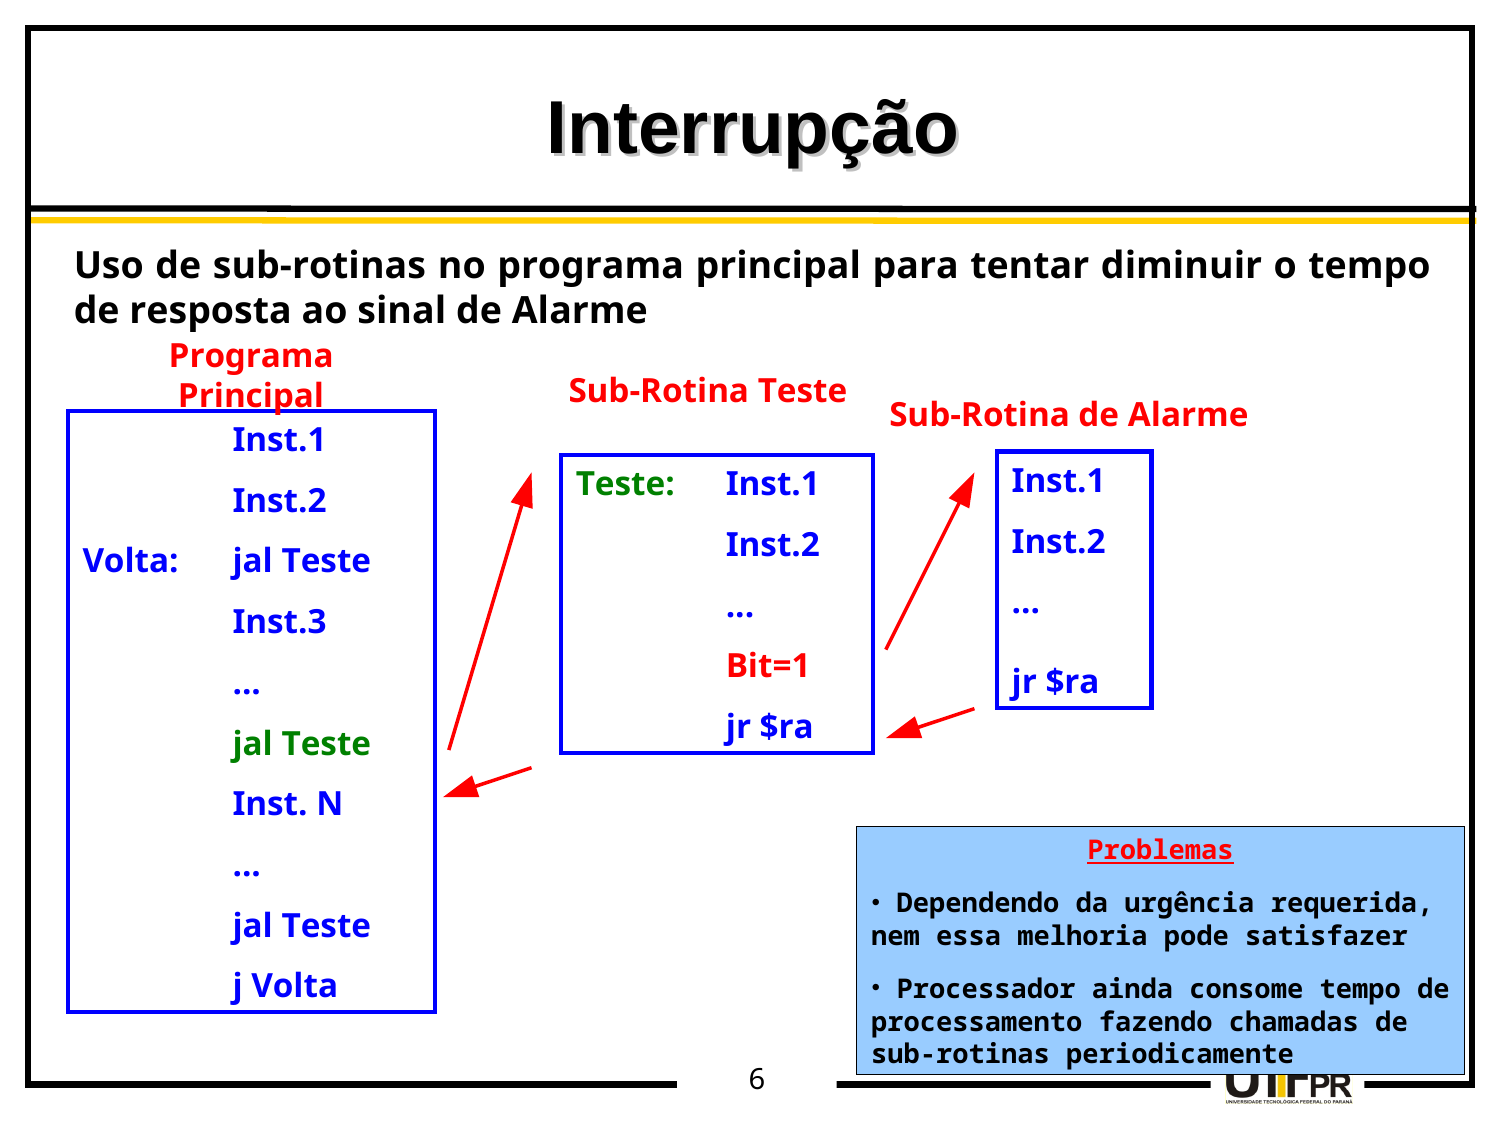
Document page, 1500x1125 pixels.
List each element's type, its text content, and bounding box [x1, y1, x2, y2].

text_box Problemas Dependendo da urgência requerida, nem essa melhoria pode satisfazer Processador ainda consome tempo de processamento fazendo chamadas de sub-rotinas periodicamente [856, 826, 1465, 1075]
picture [1225, 1075, 1353, 1104]
text_box Inst.1 Inst.2 Volta: jal Teste Inst.3 ... jal Teste Inst. N ... jal Teste j Volta [67, 410, 436, 1013]
text_box Programa Principal [89, 339, 414, 422]
text_box Inst.1 Inst.2 ... jr $ra [996, 451, 1152, 709]
text_box Teste: Inst.1 Inst.2 ... Bit=1 jr $ra [561, 454, 873, 753]
text_box Sub-Rotina de Alarme [874, 385, 1265, 441]
title Interrupção [29, 85, 1477, 180]
text_box Sub-Rotina Teste [549, 361, 867, 418]
text_box Uso de sub-rotinas no programa principal para tentar diminuir o tempo de resposta ao sinal de Alarme [59, 234, 1447, 339]
